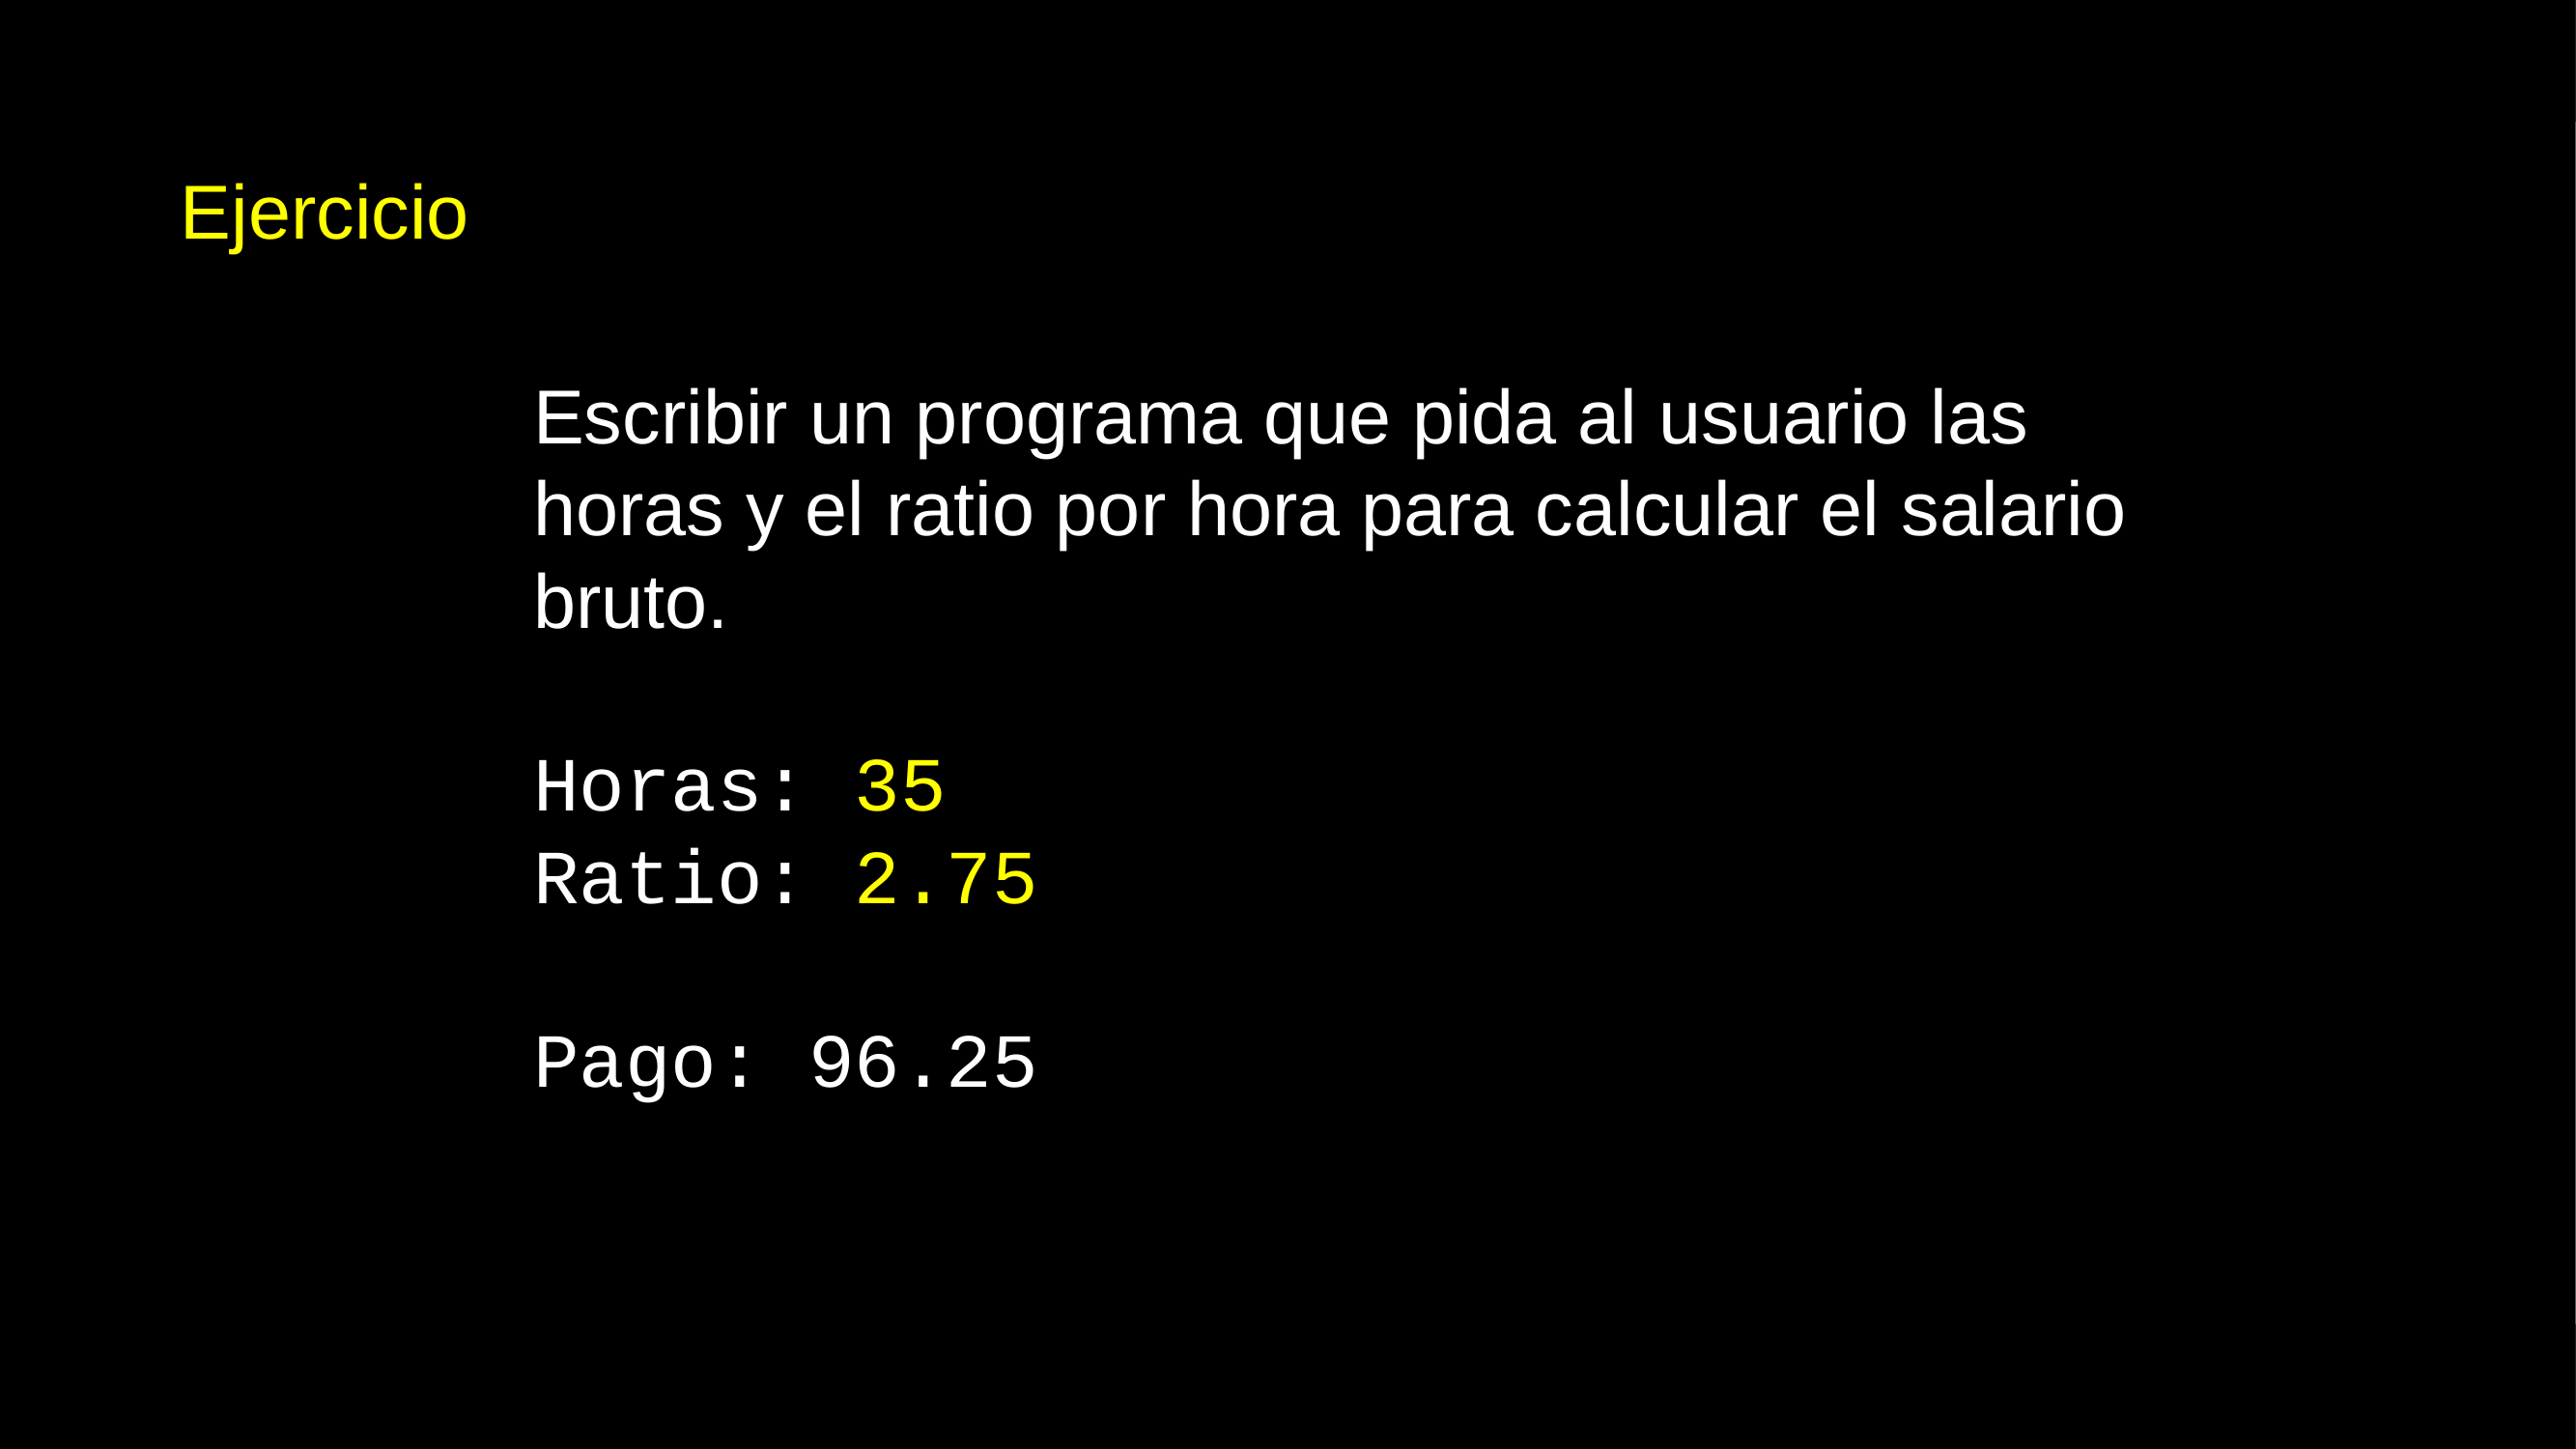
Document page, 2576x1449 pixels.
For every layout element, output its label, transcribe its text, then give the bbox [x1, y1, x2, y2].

text_box Escribir un programa que pida al usuario las horas y el ratio por hora para calcular el salario bruto. Horas: 35 Ratio: 2.75 Pago: 96.25 [461, 382, 2158, 1088]
text_box Ejercicio [108, 156, 542, 261]
